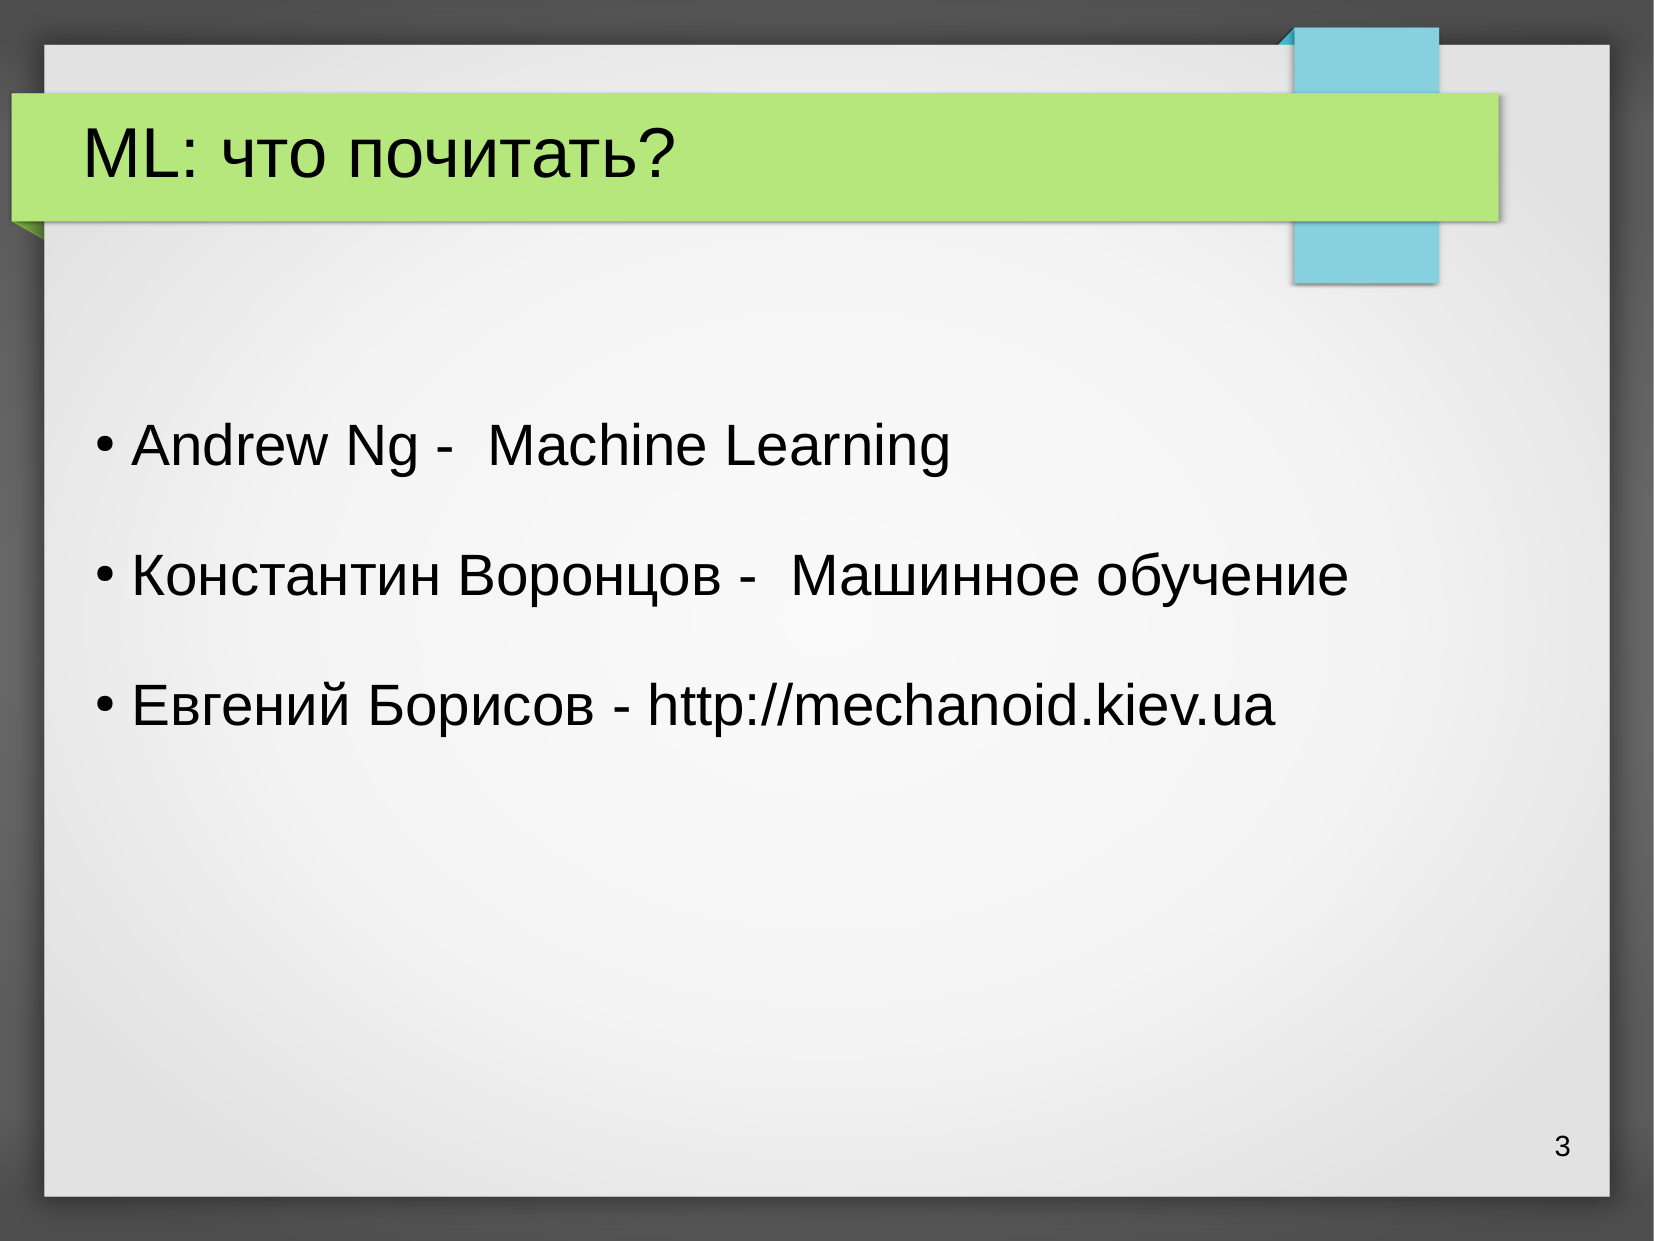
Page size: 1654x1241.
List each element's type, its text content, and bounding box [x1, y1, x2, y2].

subtitle Andrew Ng - Machine Learning Константин Воронцов - Машинное обучение Евгений Борисов - http://mechanoid.kiev.ua [82, 290, 1571, 1010]
picture [0, 0, 1654, 1241]
title ML: что почитать? [82, 49, 1571, 257]
